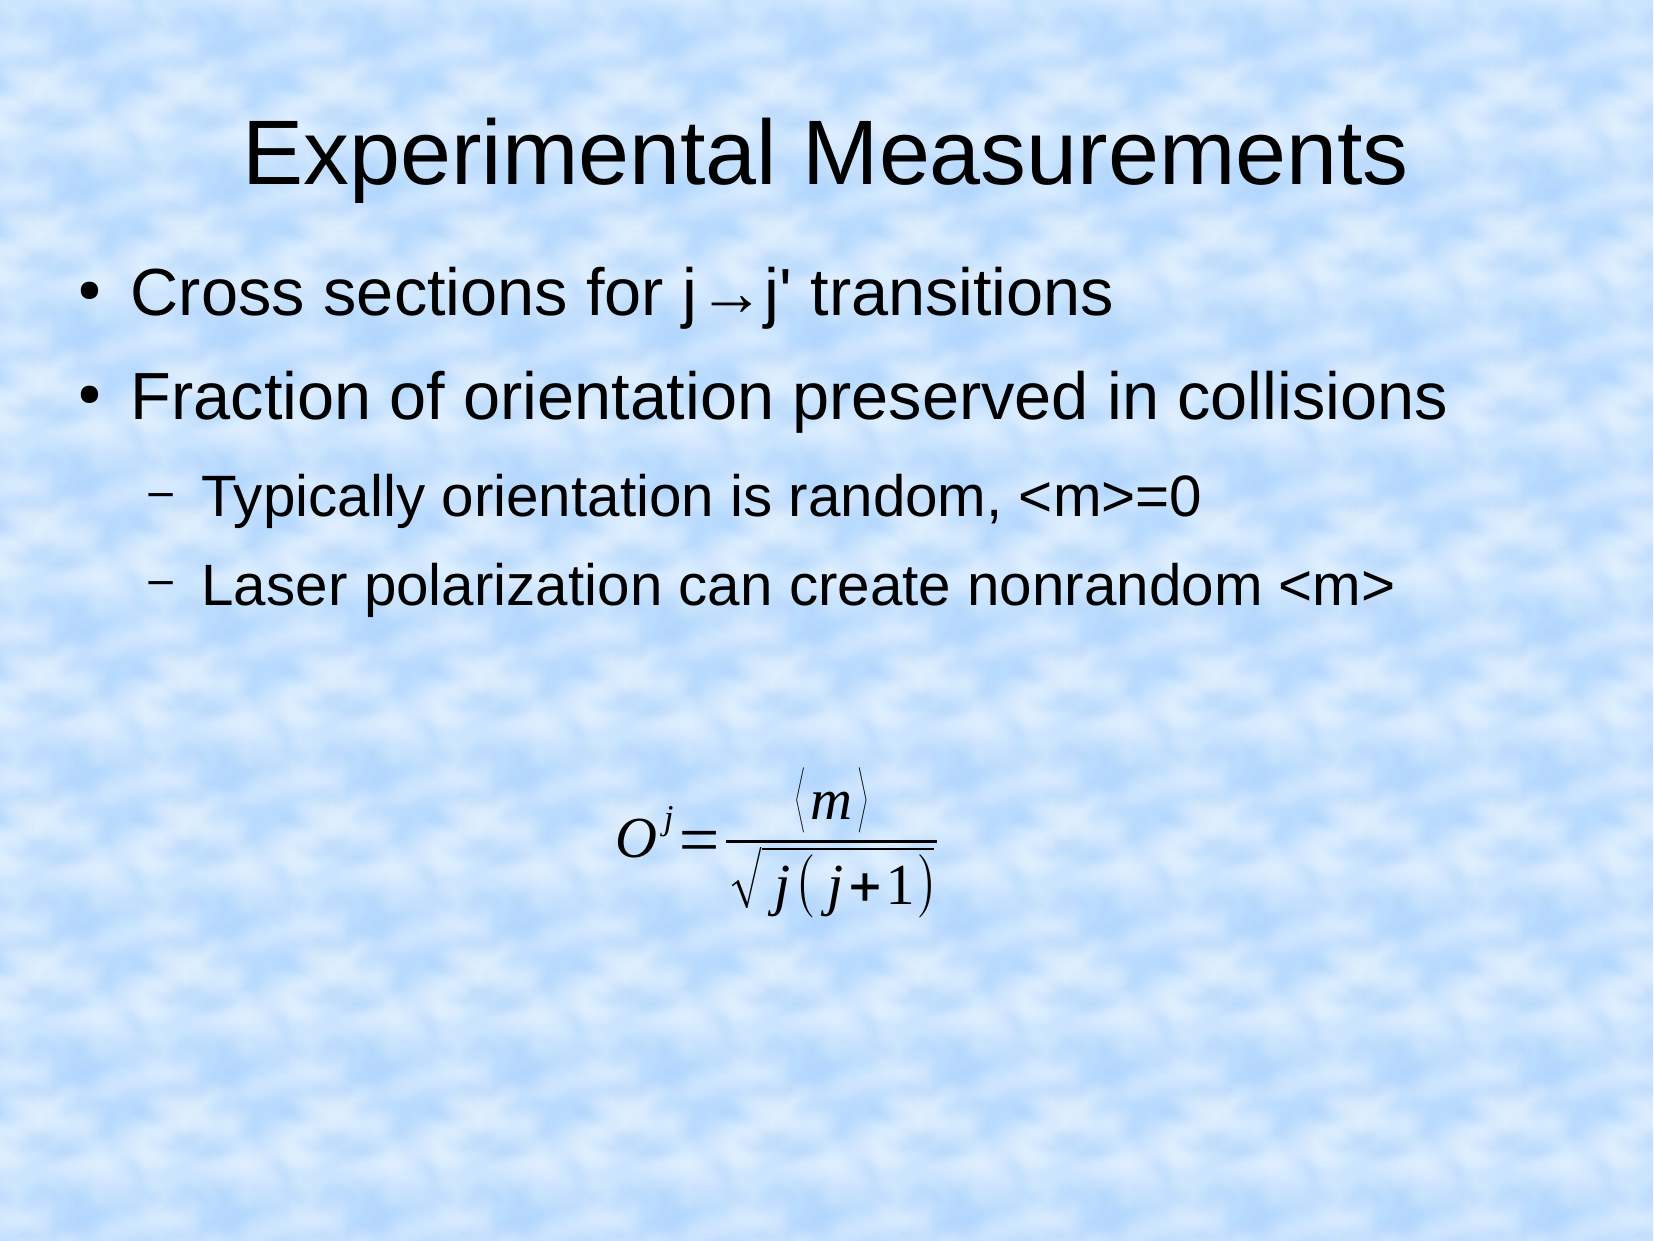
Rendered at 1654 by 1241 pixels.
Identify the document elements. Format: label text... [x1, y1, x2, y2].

title Experimental Measurements [82, 49, 1571, 257]
list Cross sections for j→j' transitions Fraction of orientation preserved in collisions Typically orientation is random, <m>=0 Laser polarization can create nonrandom <m> [60, 255, 1523, 1135]
picture [0, 0, 1654, 1241]
chart [608, 765, 947, 921]
